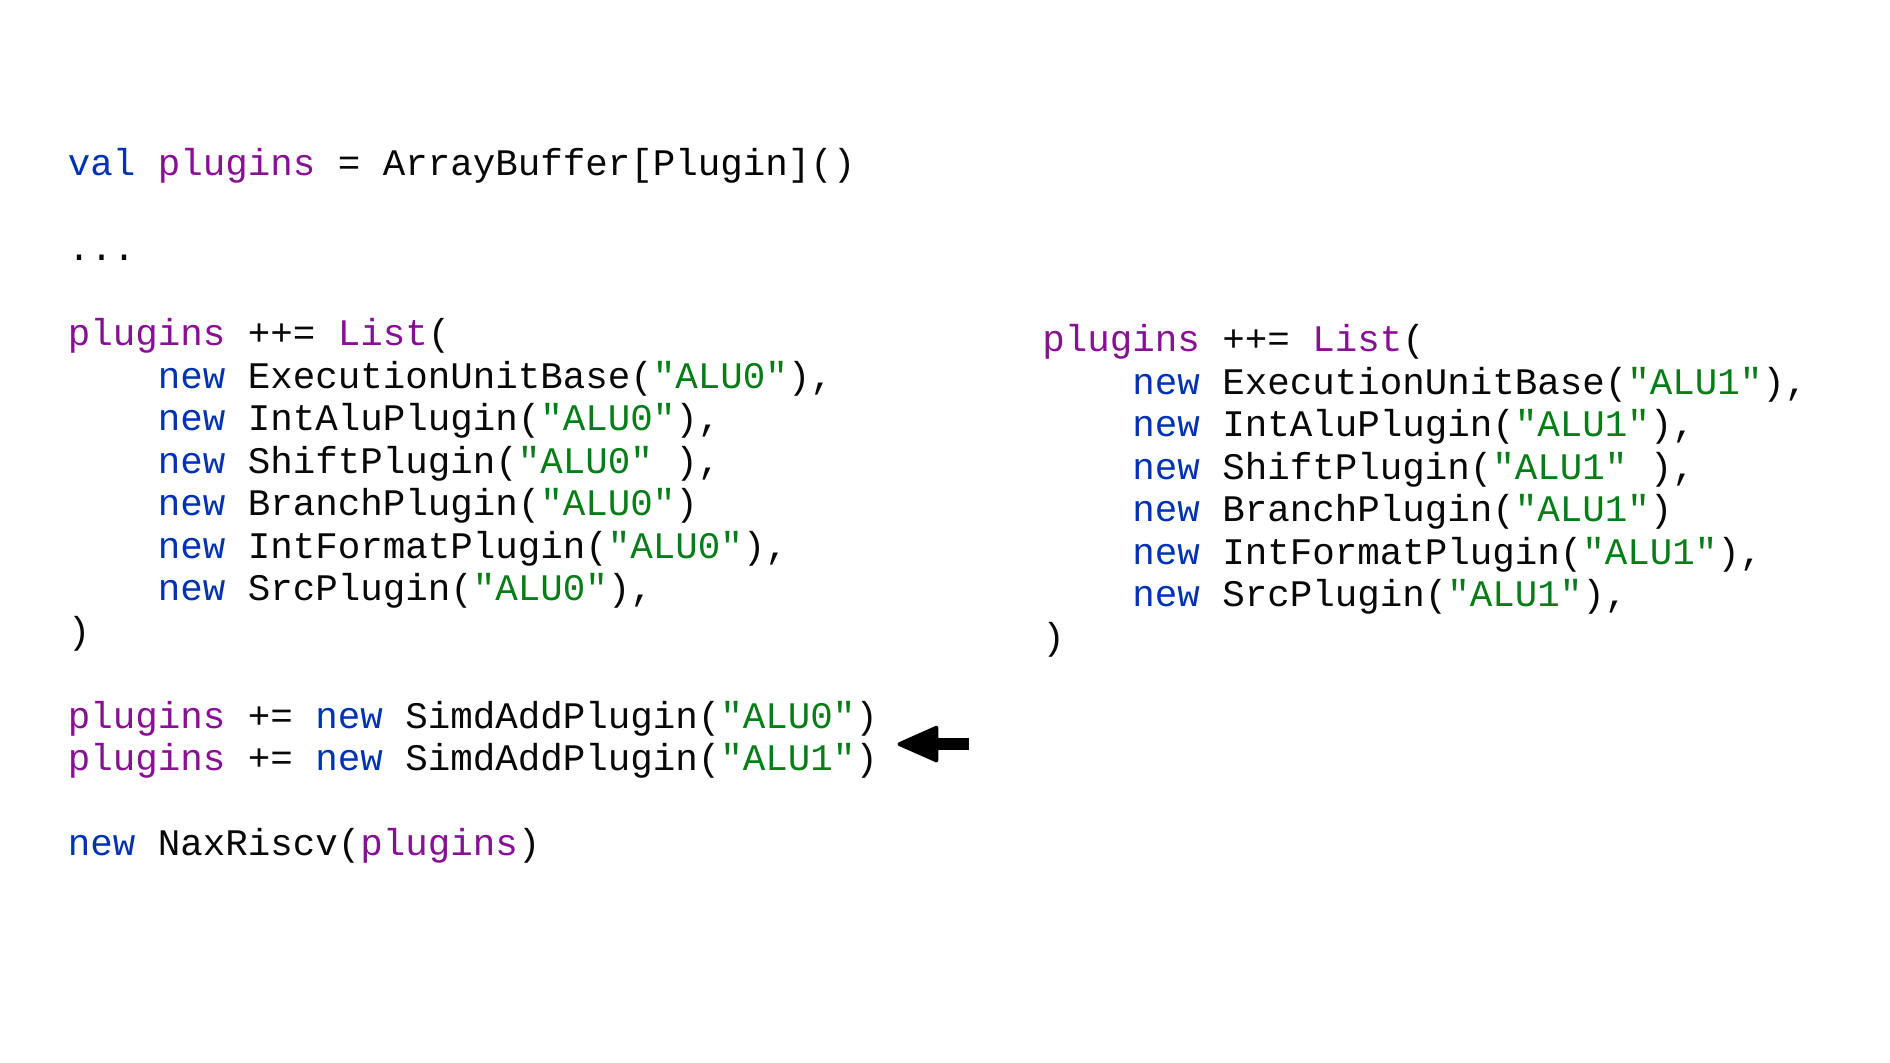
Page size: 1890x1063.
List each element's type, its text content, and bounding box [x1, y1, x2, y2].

text_box plugins ++= List( new ExecutionUnitBase("ALU1"), new IntAluPlugin("ALU1"), new ShiftPlugin("ALU1" ), new BranchPlugin("ALU1") new IntFormatPlugin("ALU1"), new SrcPlugin("ALU1"), ) [1027, 312, 1855, 796]
text_box val plugins = ArrayBuffer[Plugin]() ... plugins ++= List( new ExecutionUnitBase("ALU0"), new IntAluPlugin("ALU0"), new ShiftPlugin("ALU0" ), new BranchPlugin("ALU0") new IntFormatPlugin("ALU0"), new SrcPlugin("ALU0"), ) plugins += new SimdAddPlugin("ALU0") plugins += new SimdAddPlugin("ALU1") new NaxRiscv(plugins) [53, 94, 1075, 1063]
